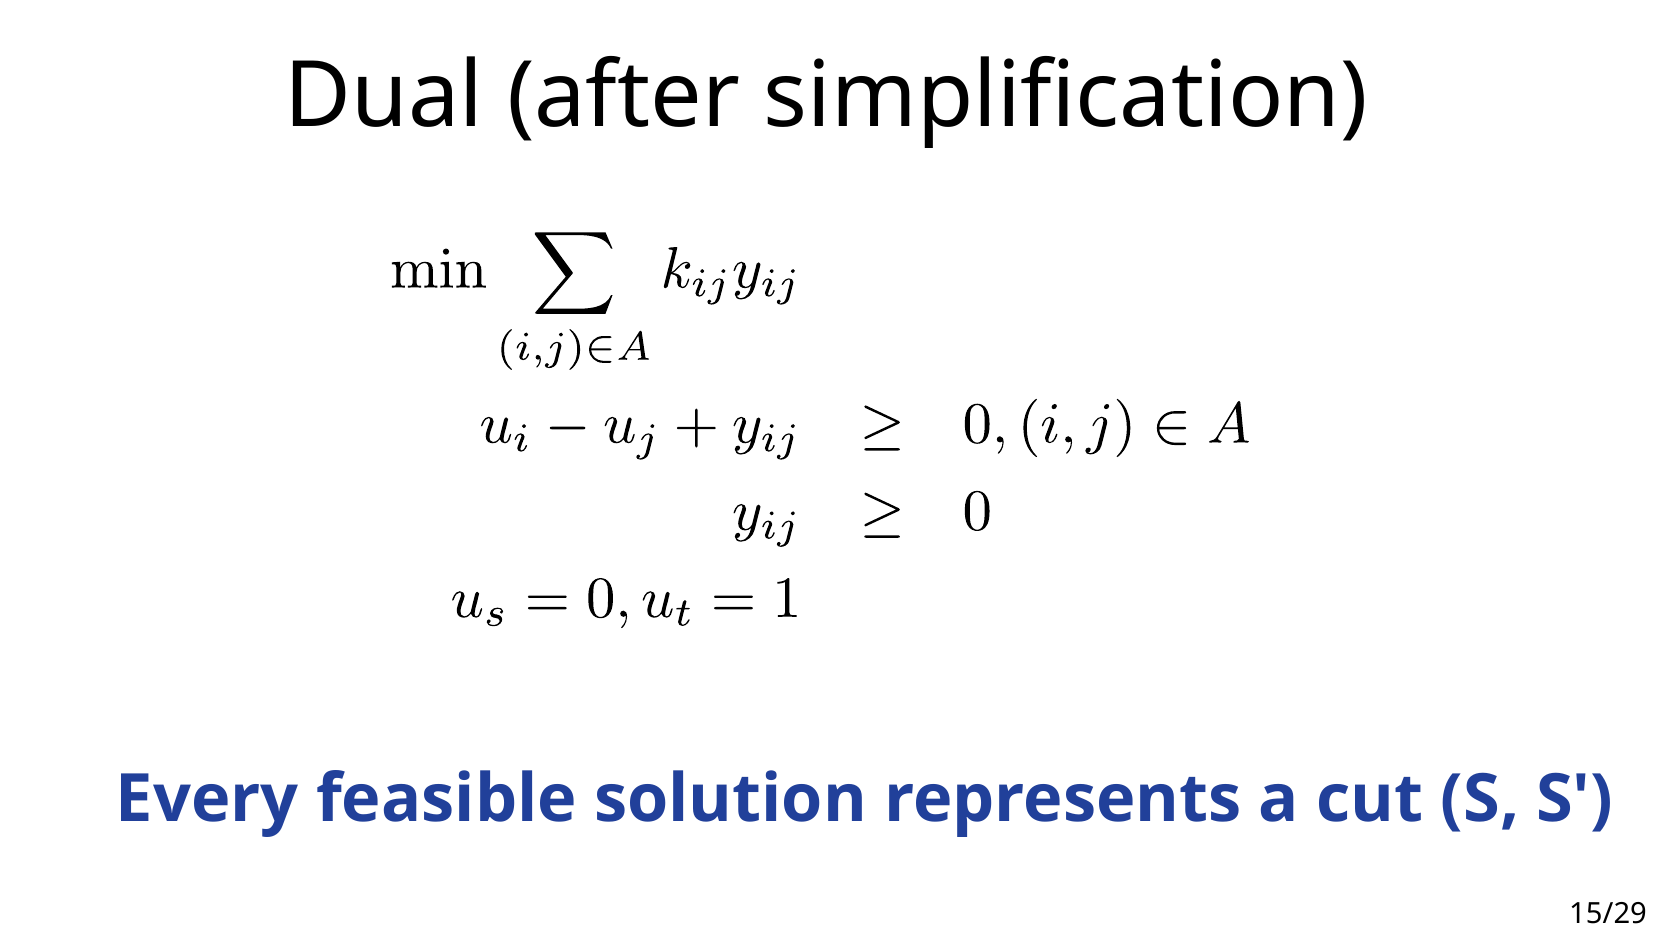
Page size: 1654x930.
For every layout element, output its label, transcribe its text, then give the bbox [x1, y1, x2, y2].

text_box Every feasible solution represents a cut (S, S') [45, 750, 1621, 854]
title Dual (after simplification) [82, 2, 1571, 181]
text_box [390, 226, 1251, 629]
